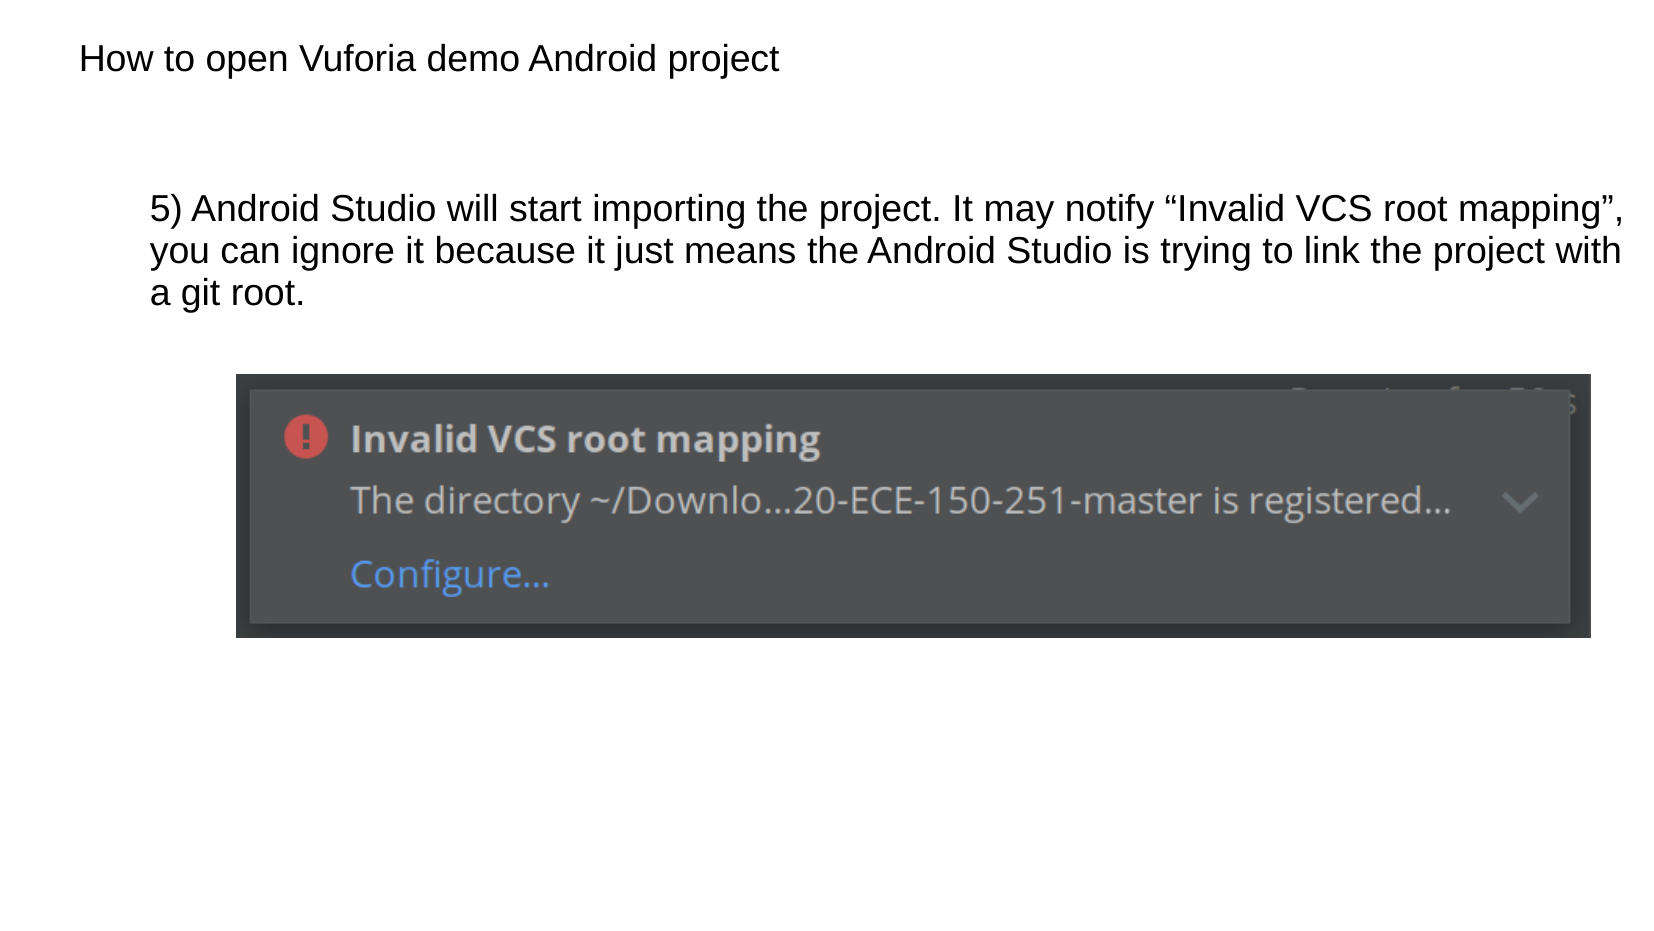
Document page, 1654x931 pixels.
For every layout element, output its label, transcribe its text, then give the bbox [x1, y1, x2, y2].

text_box 5) Android Studio will start importing the project. It may notify “Invalid VCS root mapping”, you can ignore it because it just means the Android Studio is trying to link the project with a git root. [135, 180, 1641, 321]
text_box How to open Vuforia demo Android project [64, 30, 796, 87]
picture [236, 374, 1591, 638]
